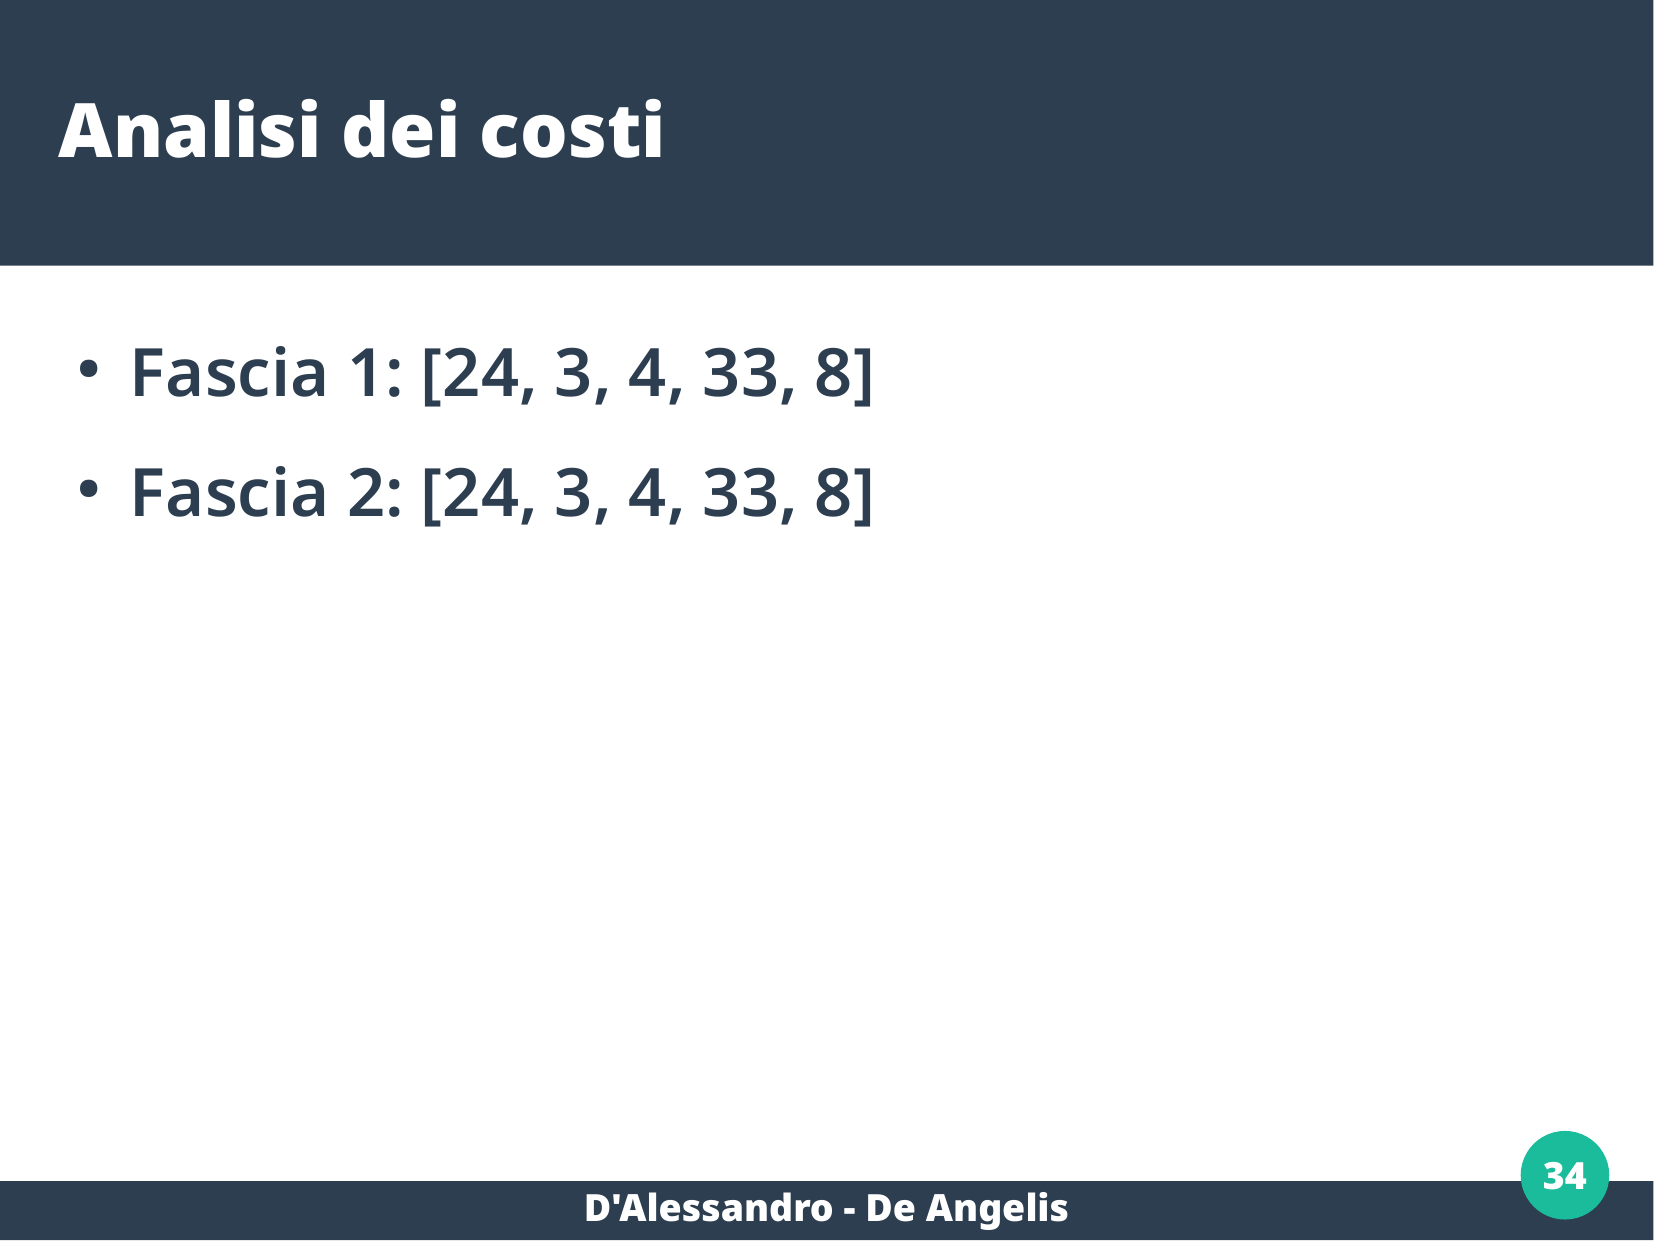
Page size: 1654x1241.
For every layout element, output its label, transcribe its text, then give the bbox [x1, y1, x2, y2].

title Analisi dei costi [59, 49, 1595, 207]
list Fascia 1: [24, 3, 4, 33, 8] Fascia 2: [24, 3, 4, 33, 8] [59, 324, 1595, 1152]
